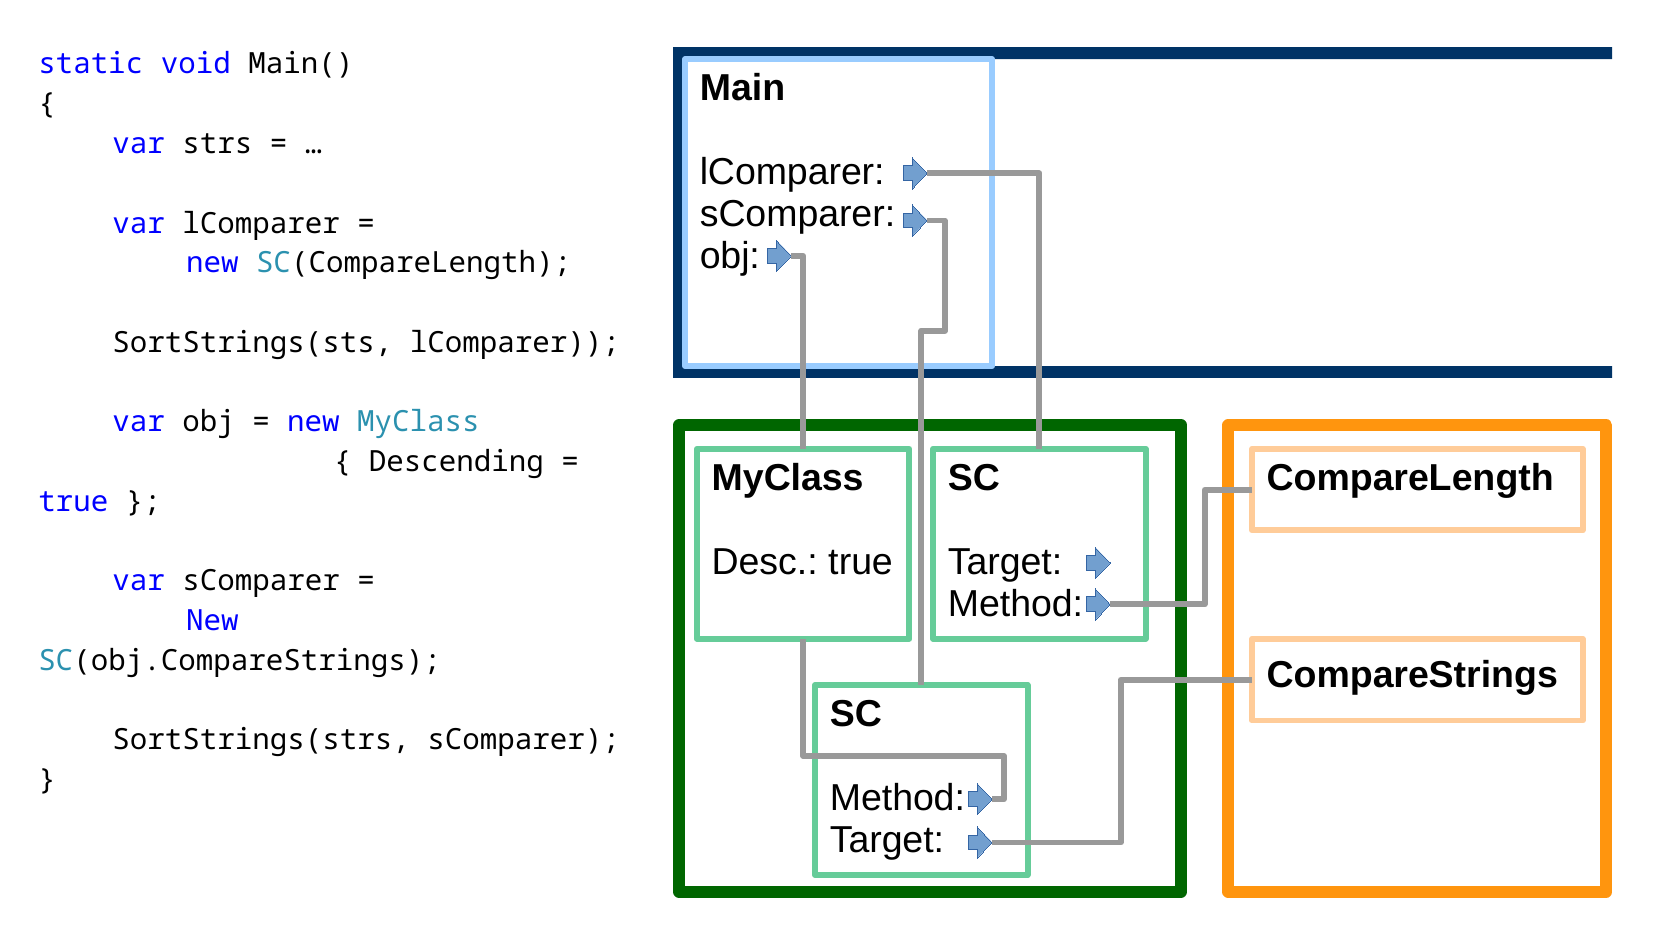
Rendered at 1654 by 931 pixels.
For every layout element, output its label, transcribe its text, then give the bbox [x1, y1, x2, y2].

text_box CompareStrings [1251, 646, 1583, 792]
text_box [1086, 547, 1111, 579]
text_box [903, 204, 927, 237]
text_box [673, 47, 1613, 378]
text_box [806, 369, 918, 378]
text_box Main lComparer: sComparer: obj: [685, 59, 993, 284]
text_box [924, 366, 1036, 378]
text_box [767, 240, 791, 272]
text_box static void Main() { var strs = … var lComparer = new SC(CompareLength); SortStrings(sts, lComparer)); var obj = new MyClass { Descending = true }; var sComparer = New SC(obj.CompareStrings); SortStrings(strs, sComparer); } [23, 35, 638, 633]
text_box [1086, 588, 1110, 621]
text_box [1042, 366, 1613, 378]
text_box [968, 826, 992, 859]
text_box MyClass Desc.: true [696, 448, 910, 662]
text_box CompareLength [1251, 448, 1571, 594]
text_box SC Method: Target: [814, 685, 1028, 898]
text_box [903, 157, 927, 190]
text_box SC Target: Method: [933, 448, 1146, 662]
text_box [968, 783, 992, 815]
